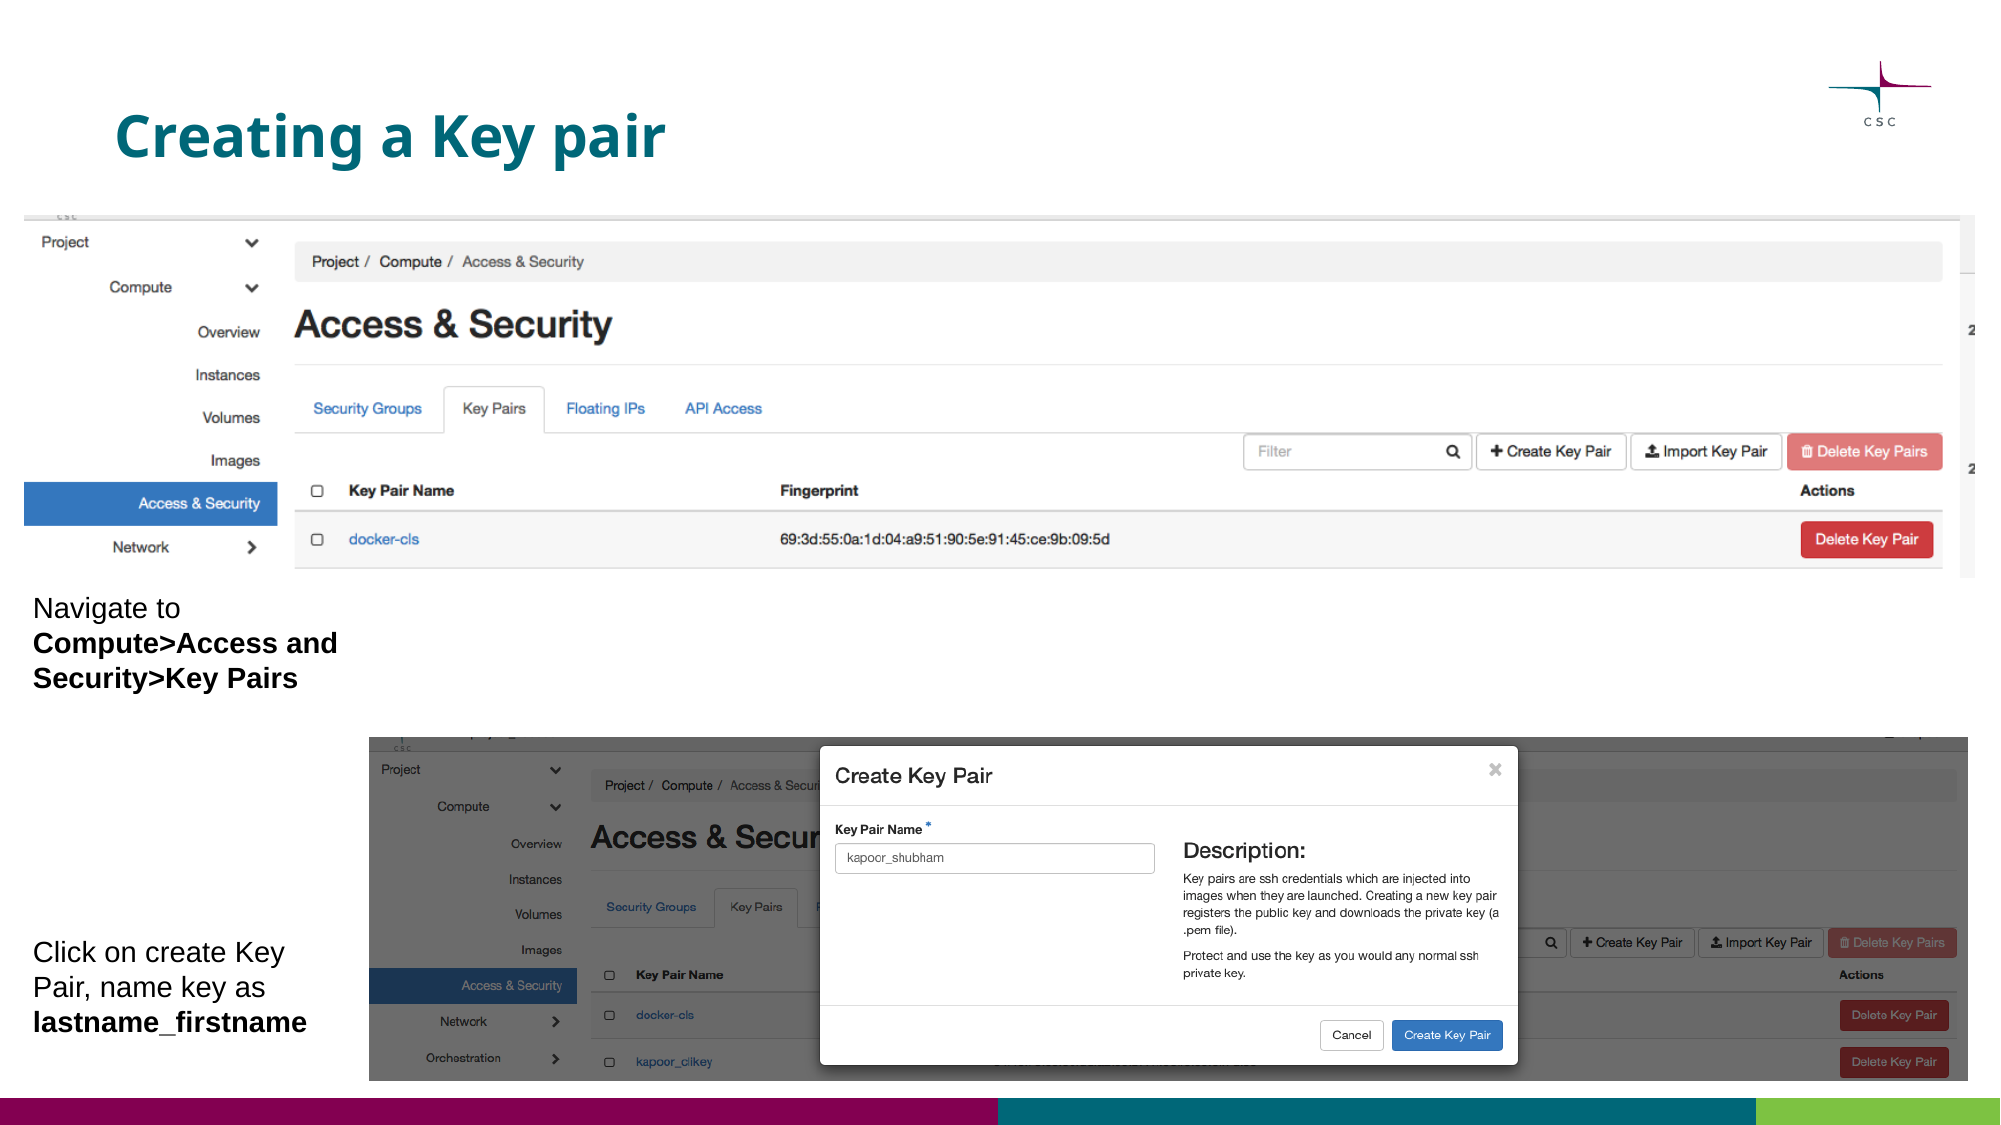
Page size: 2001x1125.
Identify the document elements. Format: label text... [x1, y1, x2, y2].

picture [369, 737, 1968, 1081]
text_box Navigate to Compute>Access and Security>Key Pairs [18, 552, 359, 732]
text_box Click on create Key Pair, name key as lastname_firstname [17, 931, 352, 1041]
picture [24, 215, 1975, 578]
title Creating a Key pair [99, 40, 1794, 215]
